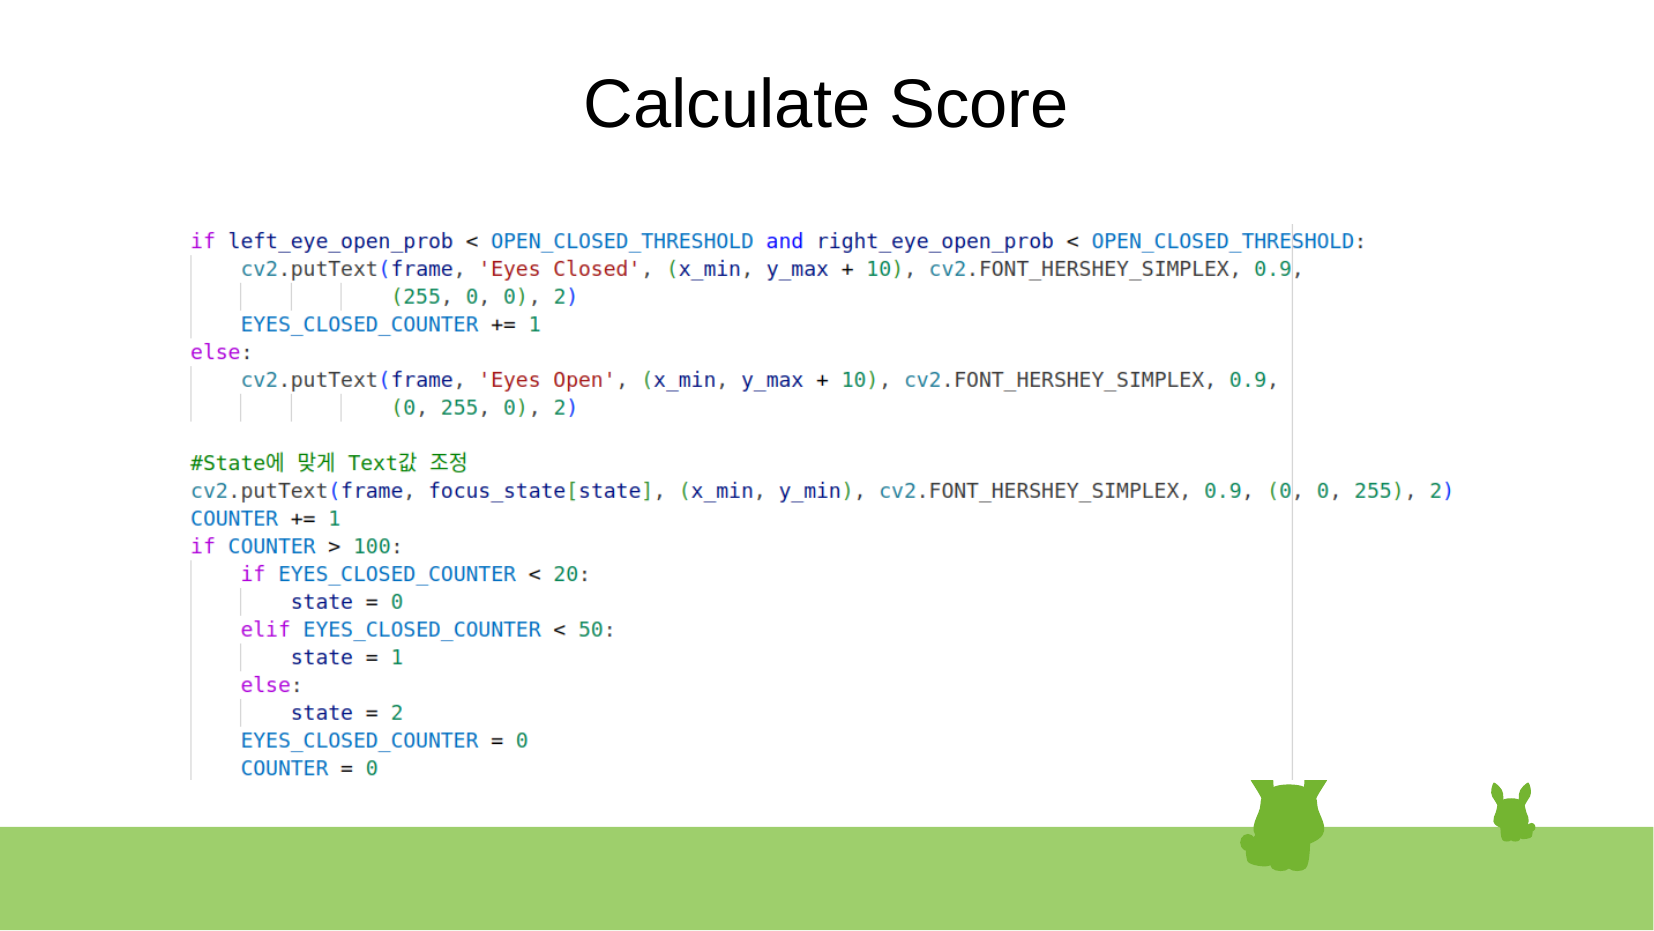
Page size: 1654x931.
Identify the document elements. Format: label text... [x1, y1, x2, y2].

picture [187, 224, 1457, 780]
title Calculate Score [88, 29, 1565, 178]
